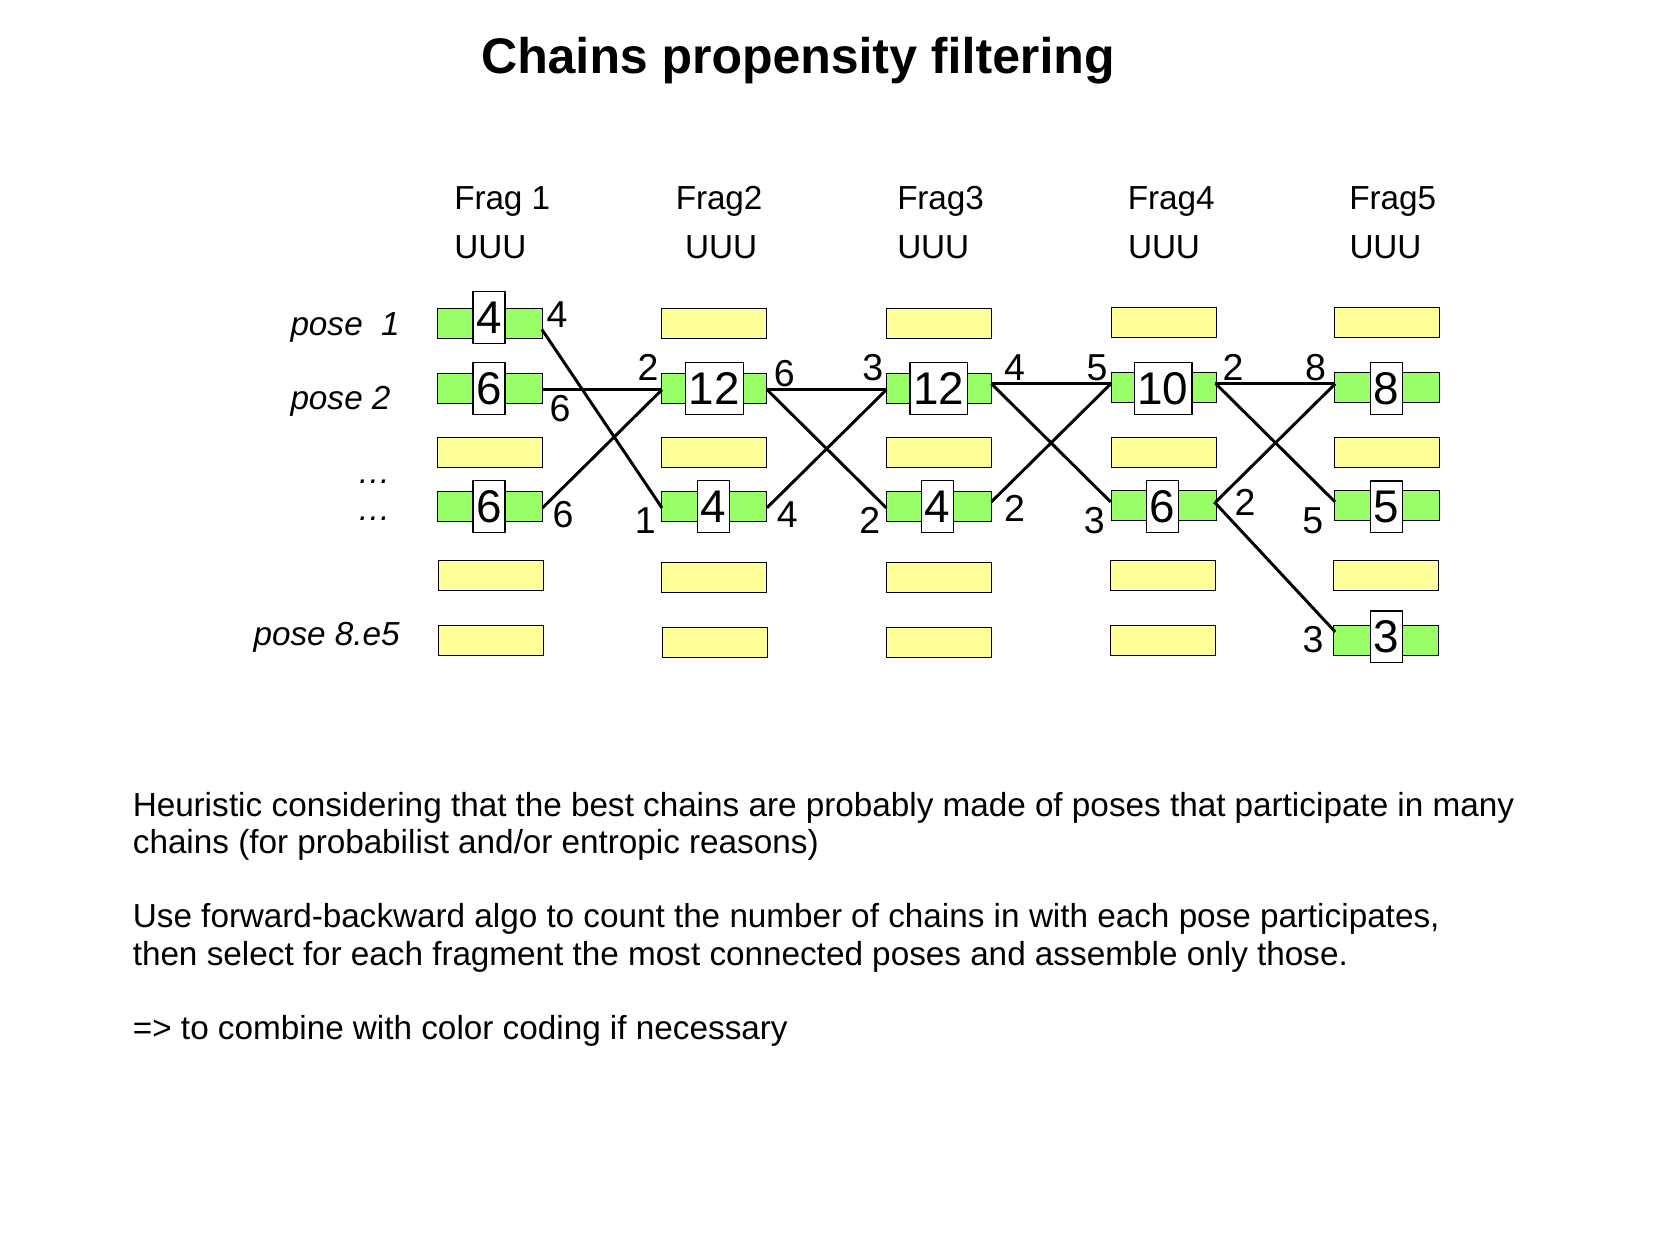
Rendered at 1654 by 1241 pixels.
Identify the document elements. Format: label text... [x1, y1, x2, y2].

text_box 4 [472, 291, 506, 344]
text_box [661, 491, 697, 522]
text_box [1334, 372, 1370, 403]
text_box [1110, 625, 1216, 656]
text_box 6 [1146, 480, 1179, 533]
text_box [662, 627, 768, 658]
text_box 8 [1370, 362, 1403, 415]
text_box 2 [631, 340, 665, 395]
text_box 4 [697, 480, 730, 533]
text_box [886, 491, 921, 522]
text_box 10 [1134, 362, 1192, 415]
text_box [1179, 490, 1217, 521]
text_box [1110, 560, 1216, 591]
text_box 4 [762, 486, 813, 544]
text_box [438, 560, 544, 591]
text_box [1111, 437, 1217, 468]
text_box [437, 491, 472, 522]
text_box Frag 1 Frag2 Frag3 Frag4 Frag5 UUU UUU UUU UUU UUU [439, 172, 1495, 275]
text_box [438, 625, 544, 656]
text_box [954, 491, 992, 522]
text_box 2 [998, 481, 1031, 536]
text_box [506, 373, 543, 404]
text_box [661, 437, 767, 468]
text_box [730, 491, 762, 522]
text_box [886, 308, 992, 339]
text_box [886, 627, 992, 658]
text_box 3 [1370, 610, 1403, 663]
text_box [886, 437, 992, 468]
text_box [886, 562, 992, 593]
text_box 4 [531, 285, 583, 343]
text_box 6 [537, 486, 589, 544]
text_box 4 [921, 480, 954, 533]
text_box 2 [1228, 475, 1262, 530]
text_box 12 [909, 362, 968, 415]
text_box 2 [1216, 340, 1250, 395]
text_box [886, 373, 909, 404]
text_box 3 [856, 340, 890, 395]
text_box 6 [768, 346, 801, 400]
text_box [1111, 372, 1134, 403]
text_box [1333, 560, 1439, 591]
text_box [1111, 307, 1217, 338]
text_box [506, 308, 531, 339]
text_box [1334, 437, 1440, 468]
text_box 1 [620, 492, 671, 550]
text_box 3 [1069, 492, 1120, 550]
text_box Chains propensity filtering [466, 20, 1217, 92]
text_box 12 [685, 362, 744, 415]
text_box [506, 491, 537, 522]
text_box [1334, 307, 1440, 338]
text_box pose 1 pose 2 … … pose 8.e5 [222, 297, 415, 664]
text_box [1334, 490, 1370, 521]
text_box [1193, 372, 1217, 403]
text_box 4 [998, 340, 1031, 395]
text_box [744, 373, 767, 404]
text_box 6 [543, 381, 577, 436]
text_box [1403, 490, 1440, 521]
text_box 6 [472, 362, 506, 415]
text_box Heuristic considering that the best chains are probably made of poses that participate in many chains (for probabilist and/or entropic reasons) Use forward-backward algo to count the number of chains in with each pose participates, then select for each fragment the most connected poses and assemble only those. => to combine with color coding if necessary [118, 779, 1536, 1054]
text_box [1403, 625, 1439, 656]
text_box 3 [1287, 610, 1339, 668]
text_box 8 [1299, 340, 1333, 395]
text_box [437, 373, 472, 404]
text_box [661, 308, 767, 339]
text_box [661, 562, 767, 593]
text_box [661, 373, 685, 404]
text_box 5 [1080, 340, 1114, 395]
text_box 5 [1370, 480, 1403, 533]
text_box 6 [472, 480, 506, 533]
text_box 5 [1287, 492, 1338, 550]
text_box [1339, 625, 1370, 656]
text_box [968, 373, 992, 404]
text_box 2 [844, 492, 895, 550]
text_box [1111, 490, 1146, 521]
text_box [1403, 372, 1440, 403]
text_box [437, 308, 472, 339]
text_box [437, 437, 543, 468]
